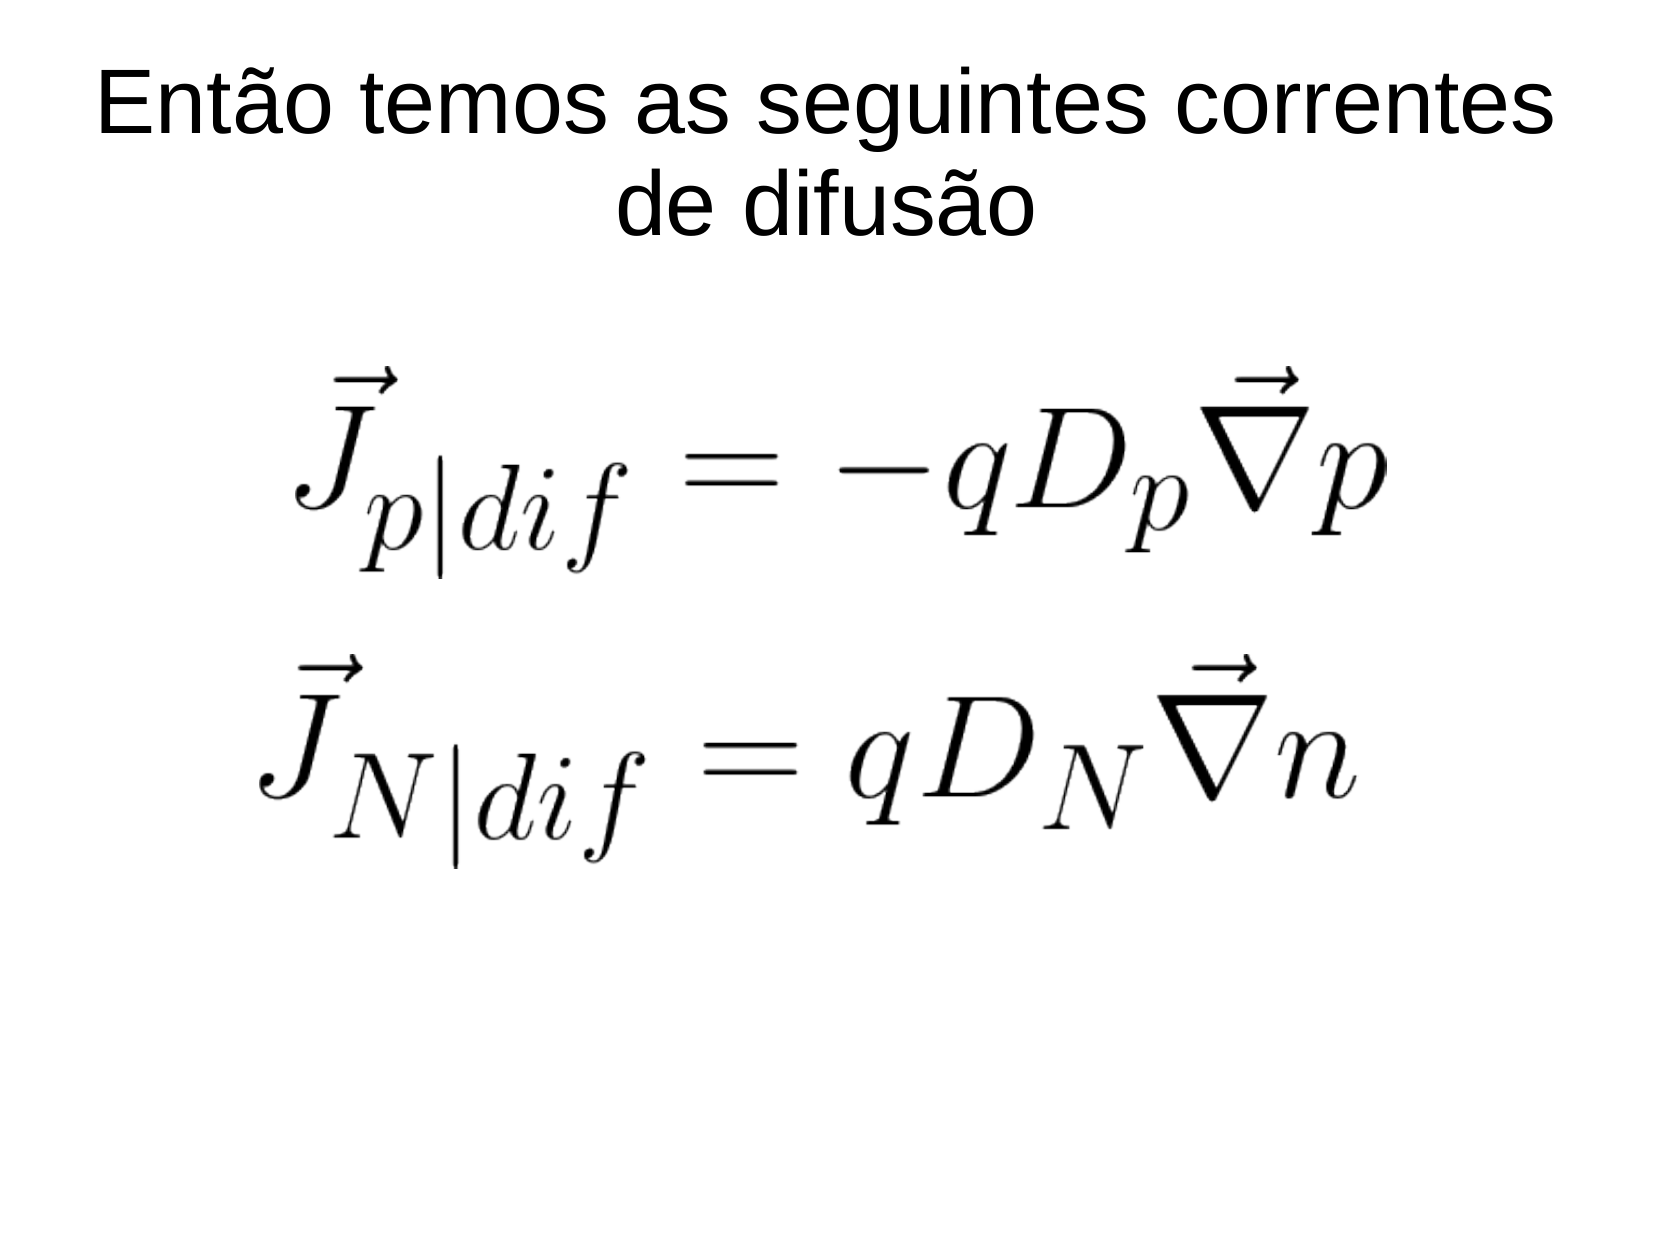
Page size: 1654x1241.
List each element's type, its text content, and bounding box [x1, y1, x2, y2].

title Então temos as seguintes correntes de difusão [82, 49, 1571, 257]
picture [259, 654, 1359, 869]
picture [295, 366, 1387, 579]
